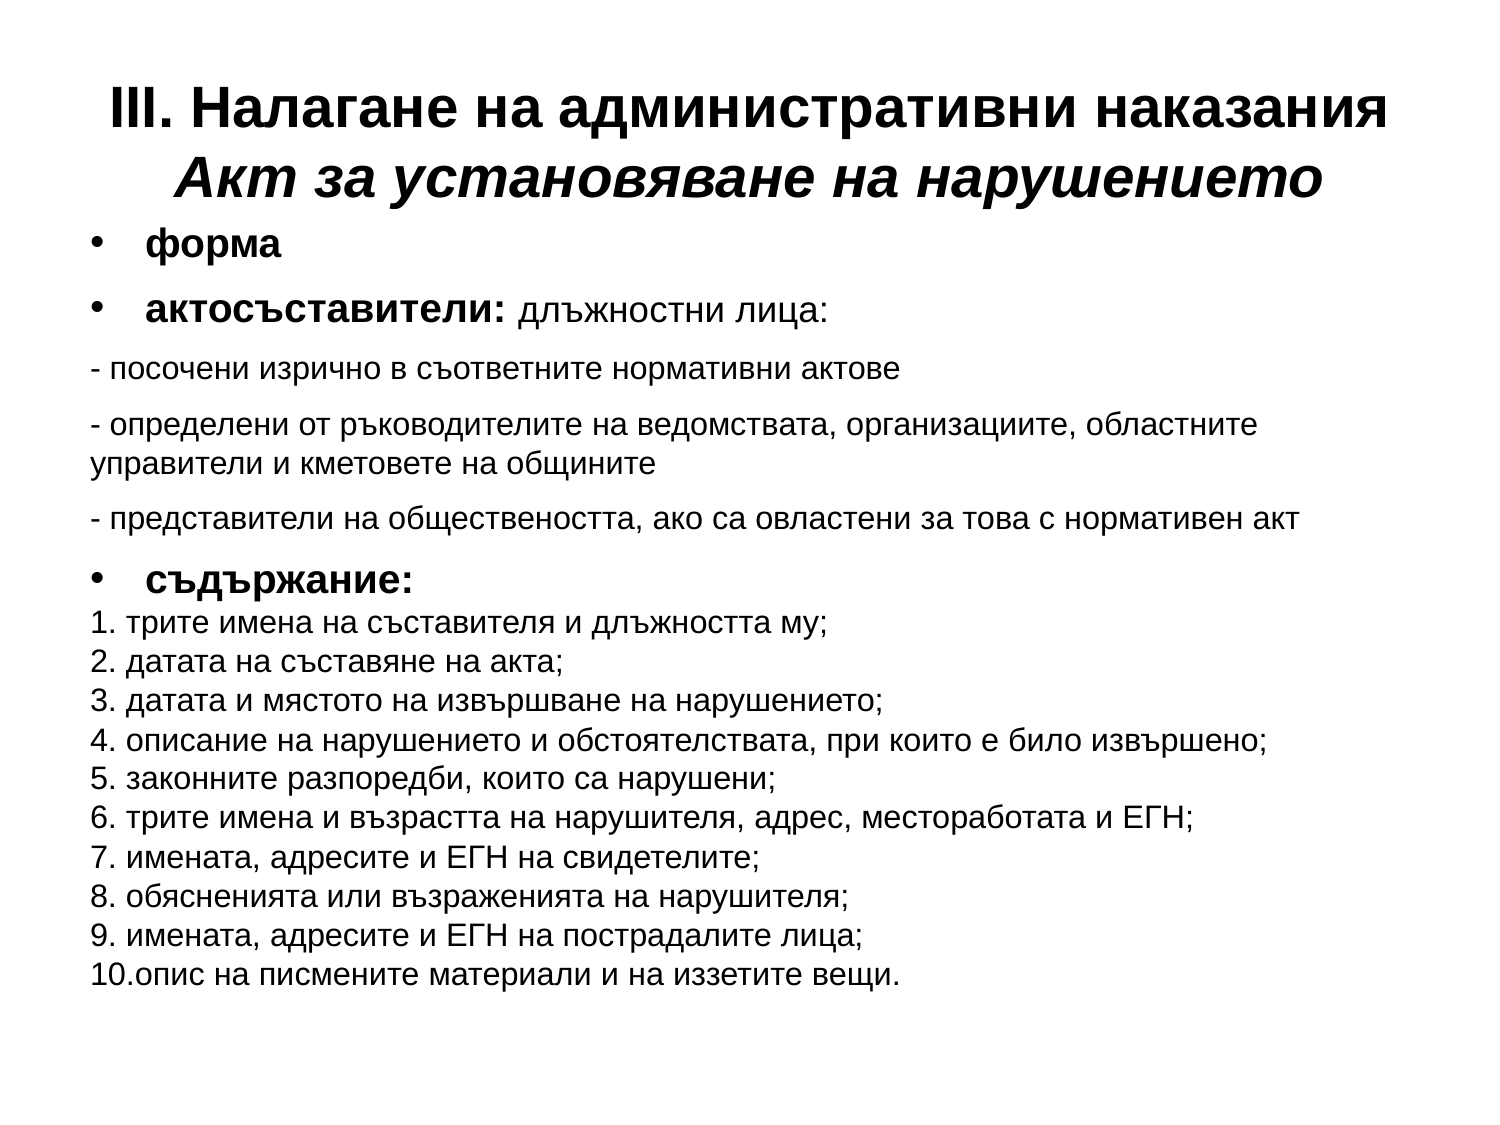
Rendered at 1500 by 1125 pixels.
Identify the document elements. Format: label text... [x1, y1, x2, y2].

title ІІІ. Налагане на административни наказания Акт за установяване на нарушението [75, 45, 1426, 209]
list форма актосъставители: длъжностни лица: - посочени изрично в съответните нормативни актове - определени от ръководителите на ведомствата, организациите, областните управители и кметовете на общините - представители на обществеността, ако са овластени за това с нормативен акт съдържание: 1. трите имена на съставителя и длъжността му; 2. датата на съставяне на акта; 3. датата и мястото на извършване на нарушението; 4. описание на нарушението и обстоятелствата, при които е било извършено; 5. законните разпоредби, които са нарушени; 6. трите имена и възрастта на нарушителя, адрес, местоработата и ЕГН; 7. имената, адресите и ЕГН на свидетелите; 8. обясненията или възраженията на нарушителя; 9. имената, адресите и ЕГН на пострадалите лица; 10.опис на писмените материали и на иззетите вещи. [75, 209, 1426, 1005]
